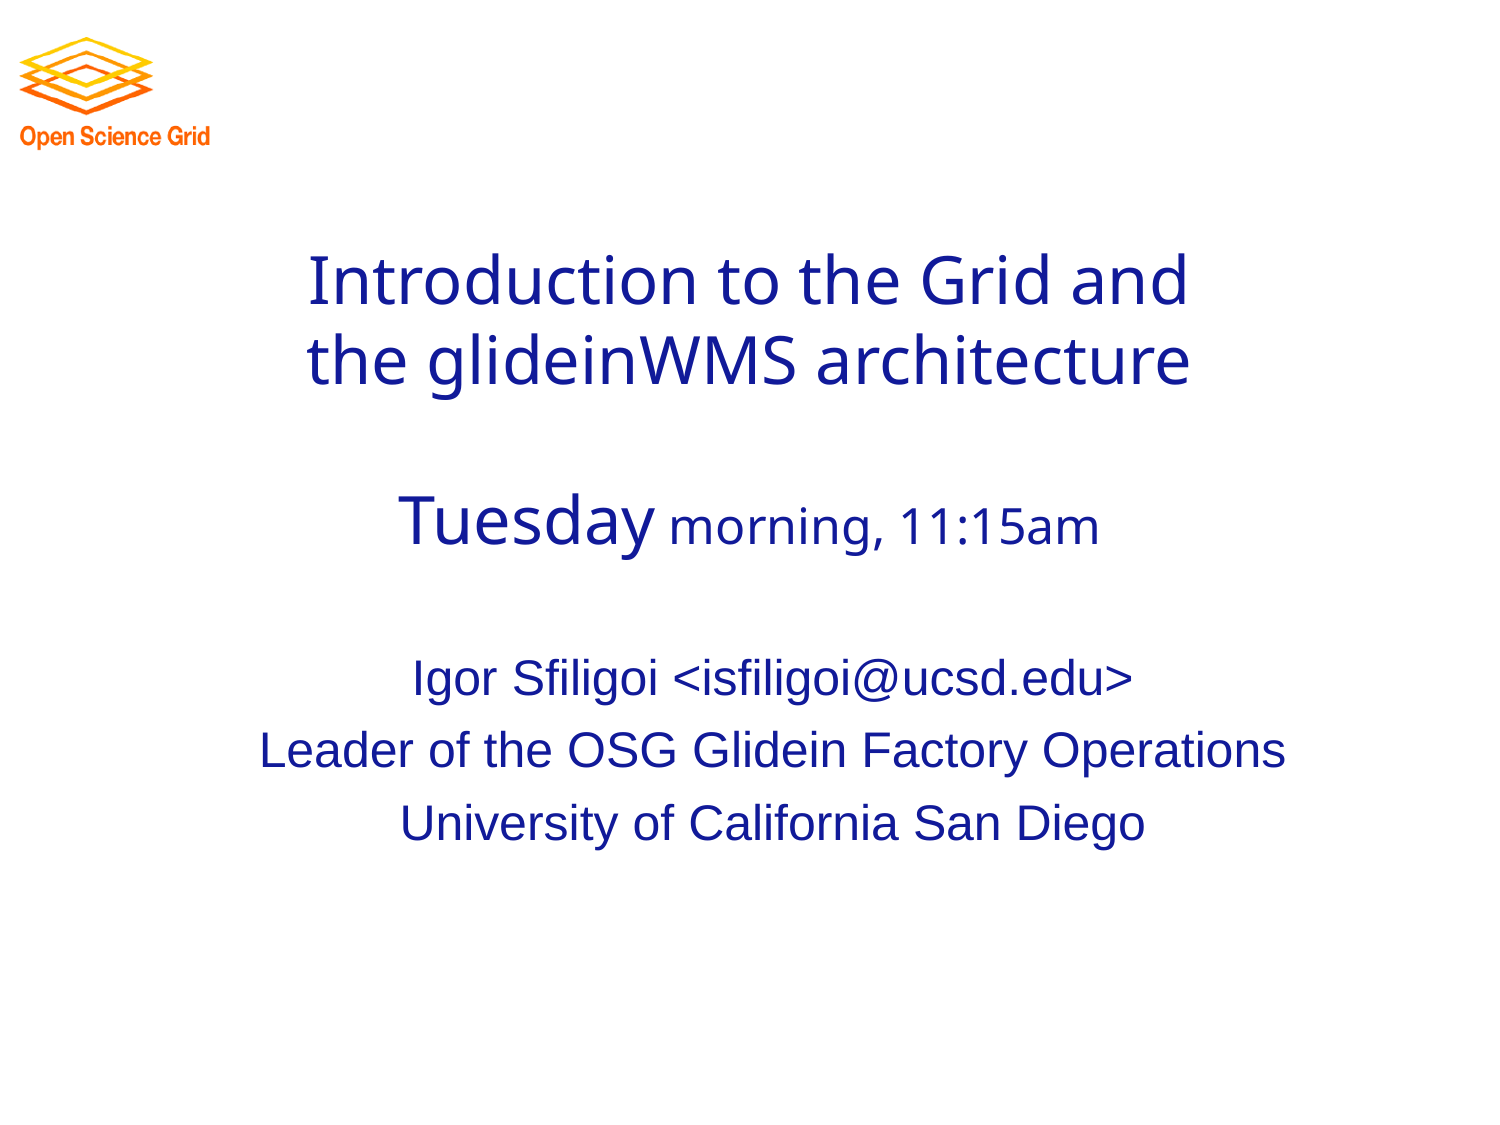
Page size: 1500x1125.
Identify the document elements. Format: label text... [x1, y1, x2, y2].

text_box Igor Sfiligoi <isfiligoi@ucsd.edu> Leader of the OSG Glidein Factory Operations University of California San Diego [106, 637, 1440, 926]
title Introduction to the Grid and the glideinWMS architecture Tuesday morning, 11:15am [112, 230, 1388, 566]
picture [0, 14, 229, 167]
